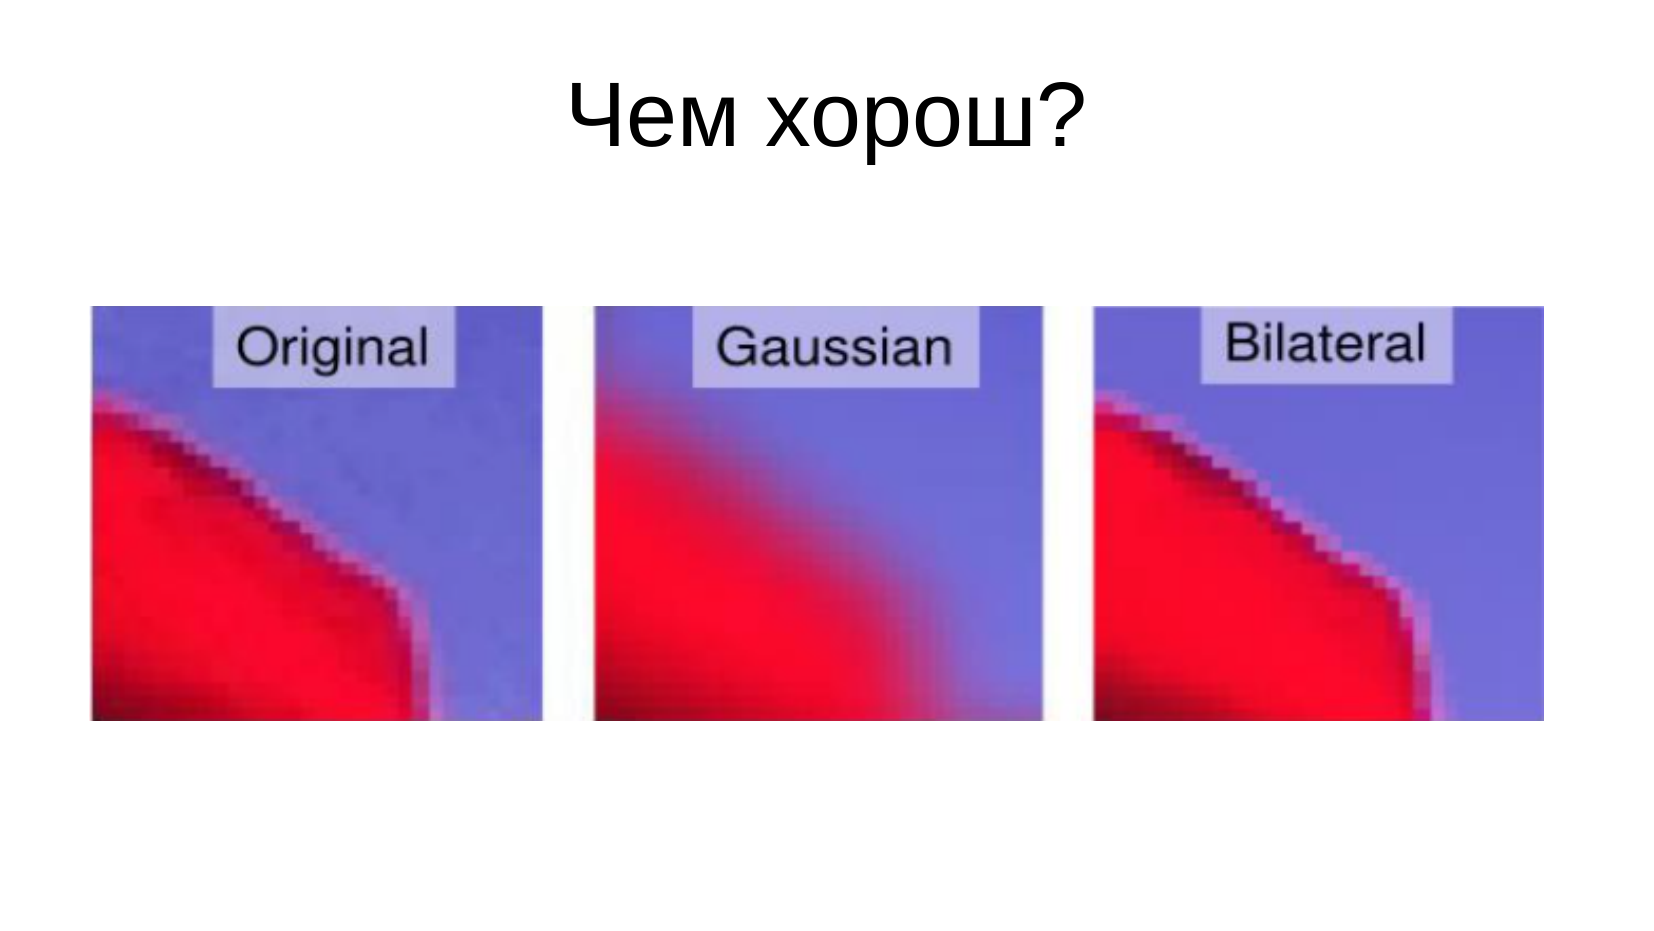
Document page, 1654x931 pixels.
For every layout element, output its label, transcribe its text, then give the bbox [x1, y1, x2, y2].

title Чем хорош? [82, 37, 1571, 193]
picture [89, 306, 1544, 721]
